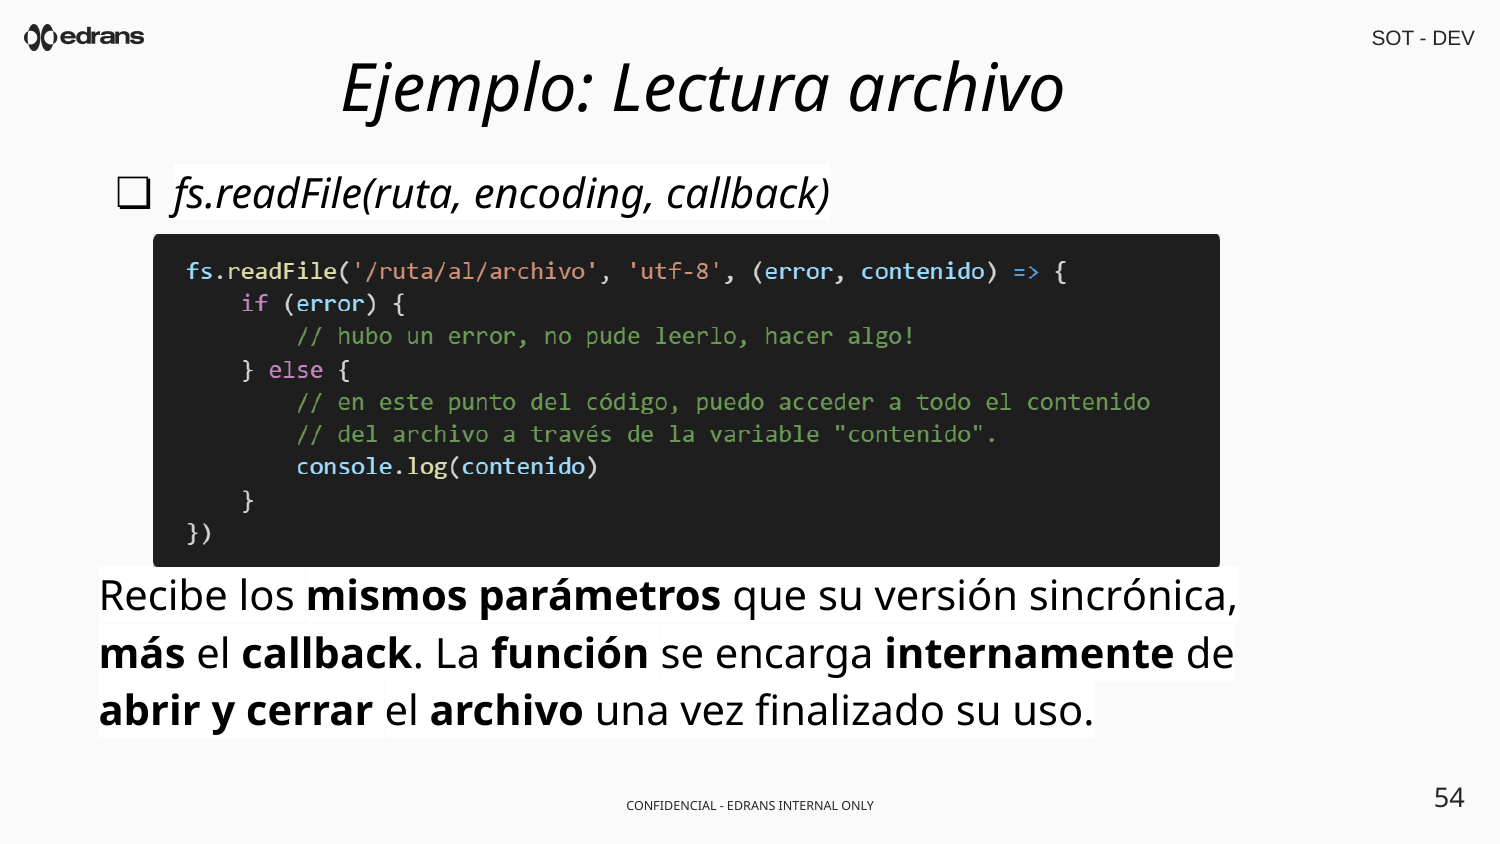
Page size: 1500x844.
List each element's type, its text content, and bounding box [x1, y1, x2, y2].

text_box CONFIDENCIAL - EDRANS INTERNAL ONLY [613, 797, 887, 814]
text_box Ejemplo: Lectura archivo [155, 30, 1253, 143]
text_box fs.readFile(ruta, encoding, callback) Recibe los mismos parámetros que su versión sincrónica, más el callback. La función se encarga internamente de abrir y cerrar el archivo una vez finalizado su uso. [83, 143, 1296, 746]
picture [153, 234, 1220, 567]
picture [24, 24, 144, 51]
slide_number <número> [1389, 764, 1480, 830]
text_box SOT - DEV [1266, 24, 1475, 51]
